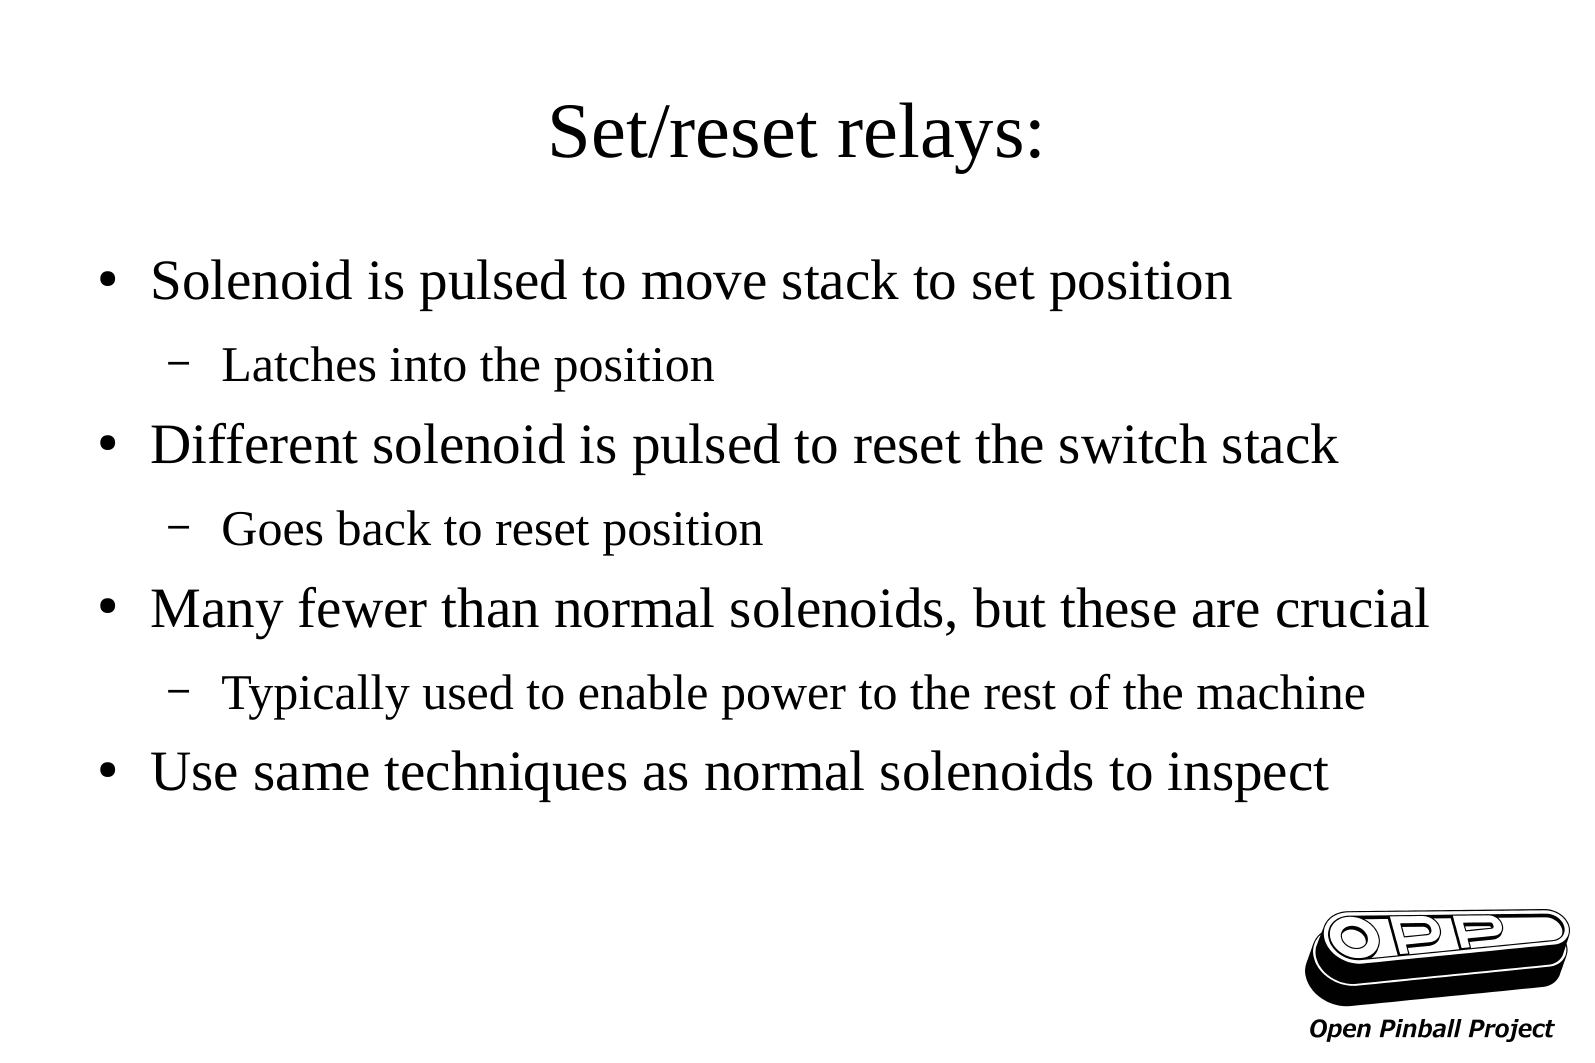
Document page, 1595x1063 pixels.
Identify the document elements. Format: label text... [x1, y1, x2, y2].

title Set/reset relays: [79, 42, 1515, 220]
list Solenoid is pulsed to move stack to set position Latches into the position Different solenoid is pulsed to reset the switch stack Goes back to reset position Many fewer than normal solenoids, but these are crucial Typically used to enable power to the rest of the machine Use same techniques as normal solenoids to inspect [79, 248, 1515, 951]
picture [1305, 909, 1570, 1042]
